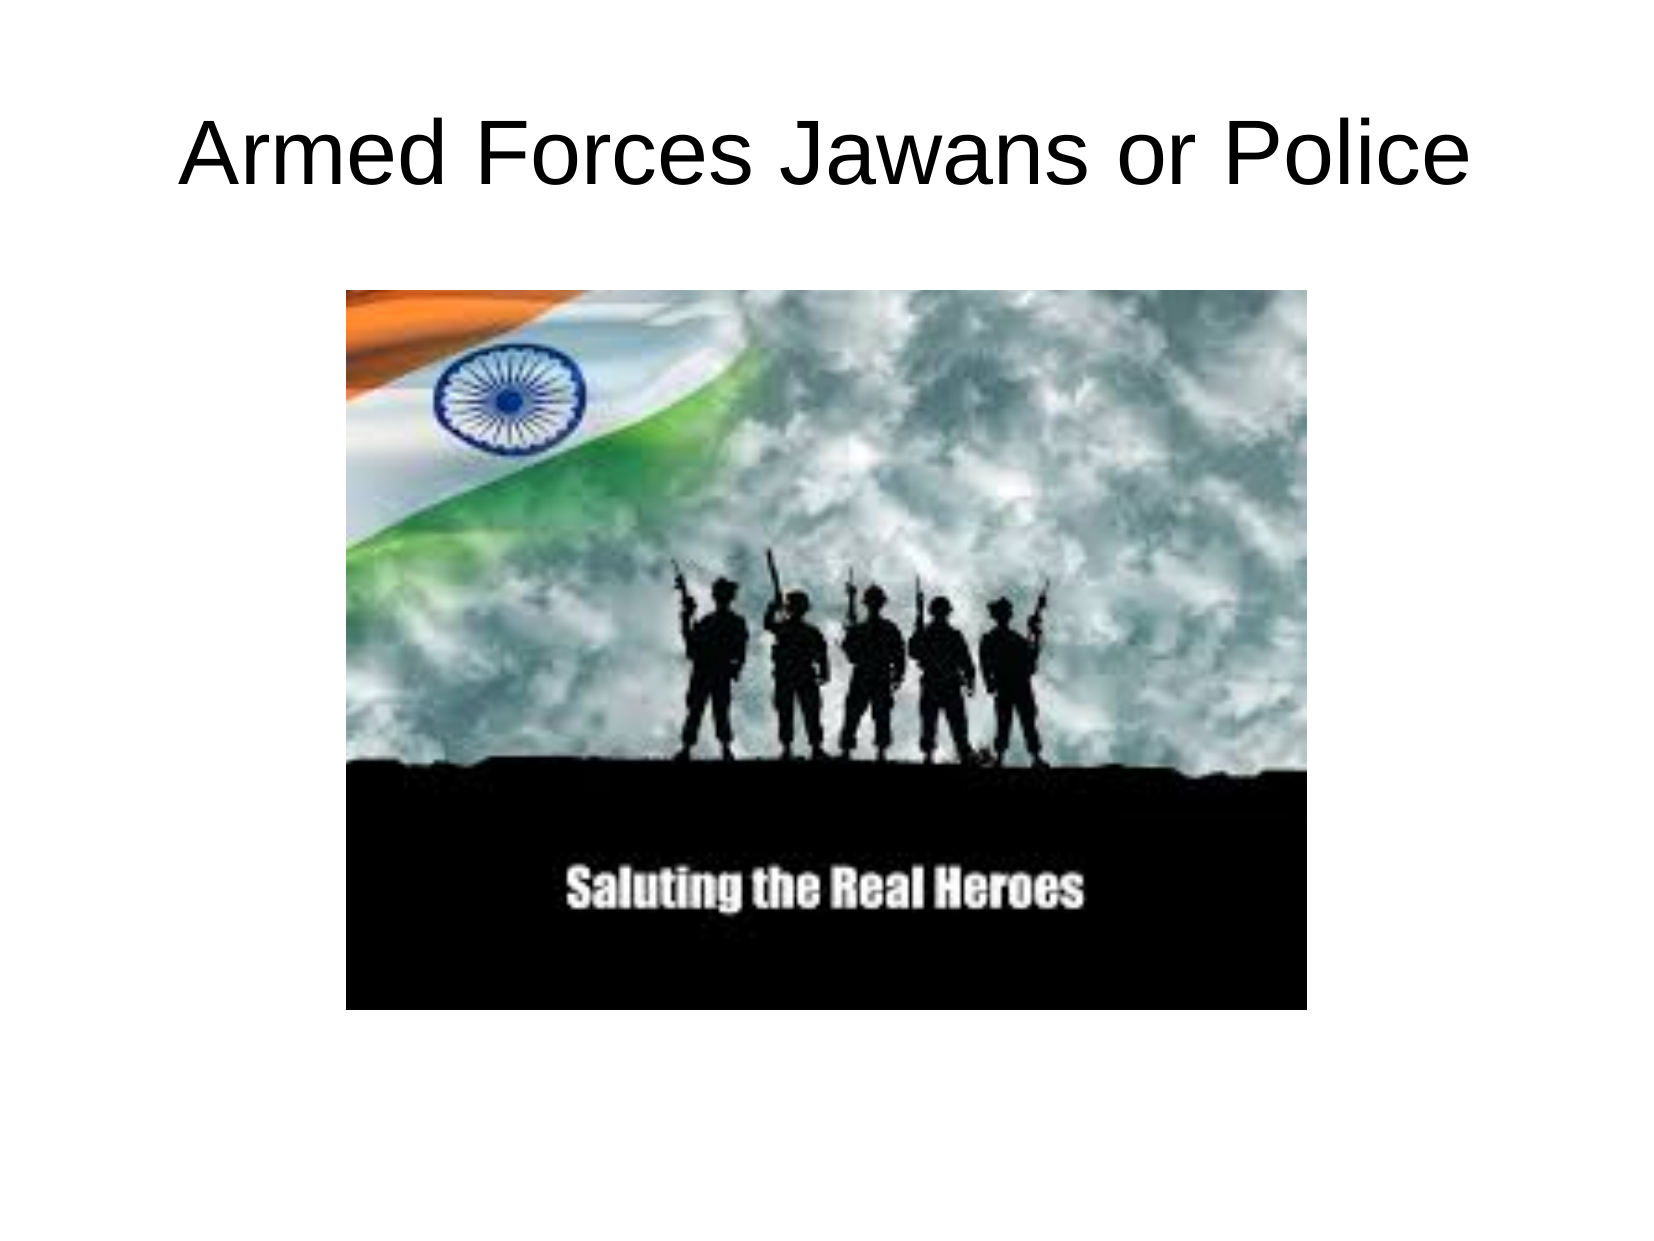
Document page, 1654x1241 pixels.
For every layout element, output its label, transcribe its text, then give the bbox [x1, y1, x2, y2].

picture [346, 290, 1307, 1010]
title Armed Forces Jawans or Police [82, 49, 1571, 257]
